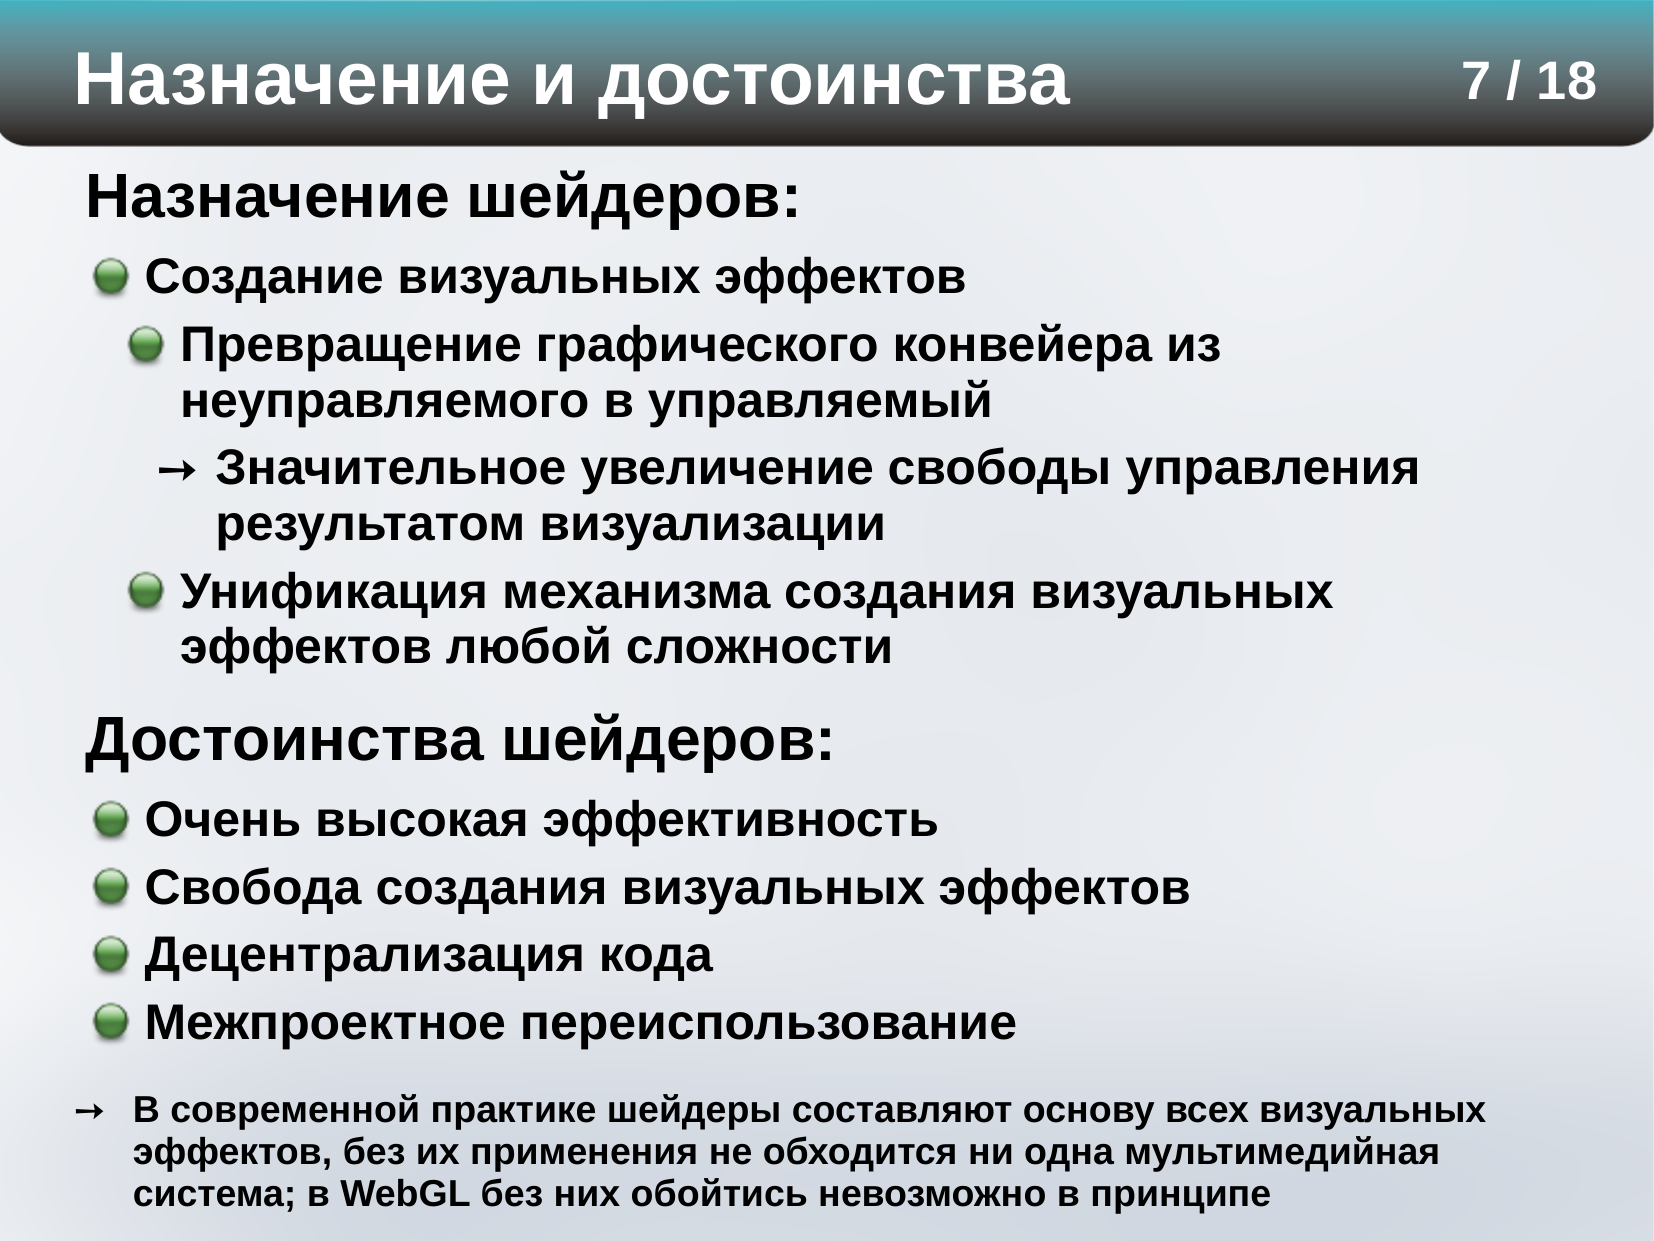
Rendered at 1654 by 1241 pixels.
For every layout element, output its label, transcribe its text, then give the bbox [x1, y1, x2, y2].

text_box Назначение шейдеров: Создание визуальных эффектов Превращение графического конвейера из неуправляемого в управляемый Значительное увеличение свободы управления результатом визуализации Унификация механизма создания визуальных эффектов любой сложности Достоинства шейдеров: Очень высокая эффективность Свобода создания визуальных эффектов Децентрализация кода Межпроектное переиспользование [70, 153, 1506, 1058]
picture [0, 0, 1654, 1241]
text_box В современной практике шейдеры составляют основу всех визуальных эффектов, без их применения не обходится ни одна мультимедийная система; в WebGL без них обойтись невозможно в принципе [59, 1080, 1565, 1222]
text_box <номер> / 18 [1446, 42, 1654, 179]
text_box Назначение и достоинства [59, 29, 1418, 129]
